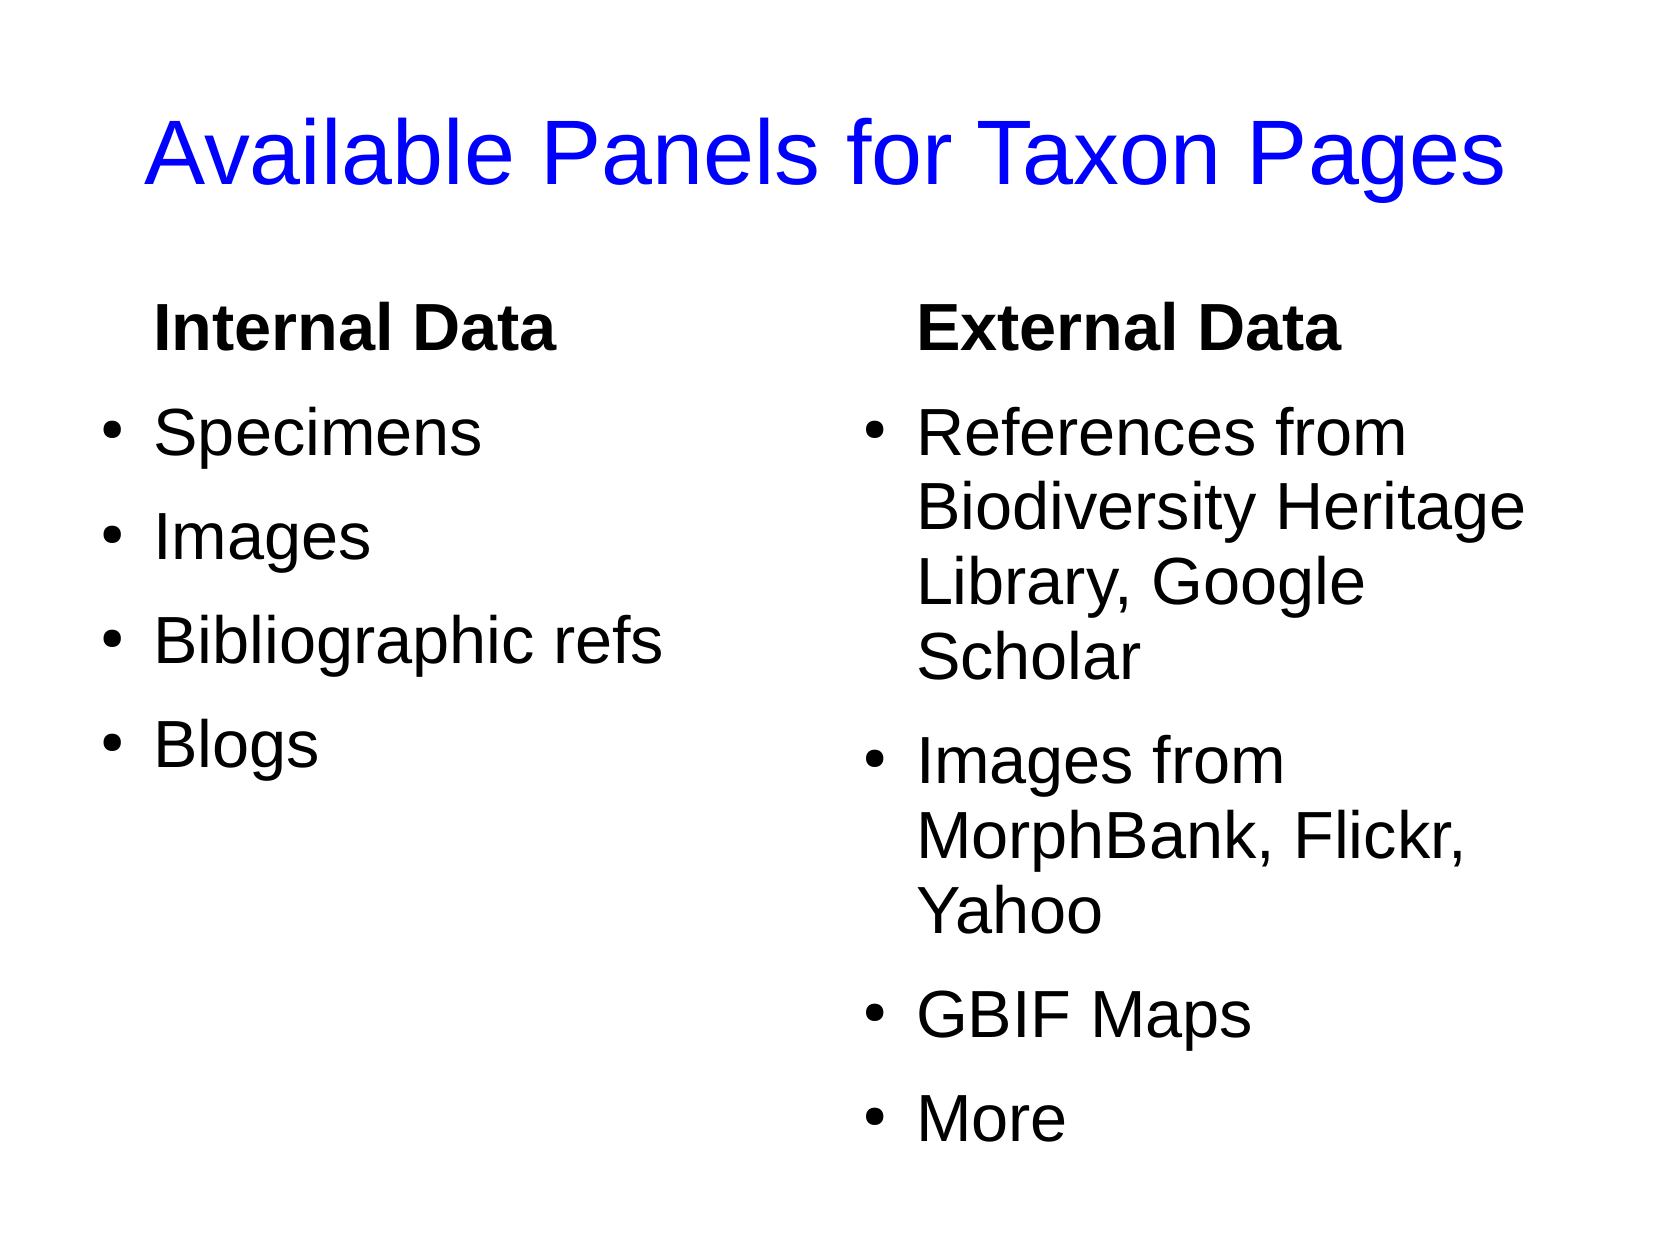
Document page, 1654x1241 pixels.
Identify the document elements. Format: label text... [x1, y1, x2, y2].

title Available Panels for Taxon Pages [82, 56, 1571, 250]
list Internal Data Specimens Images Bibliographic refs Blogs [82, 290, 809, 1094]
list External Data References from Biodiversity Heritage Library, Google Scholar Images from MorphBank, Flickr, Yahoo GBIF Maps More [845, 290, 1572, 1157]
